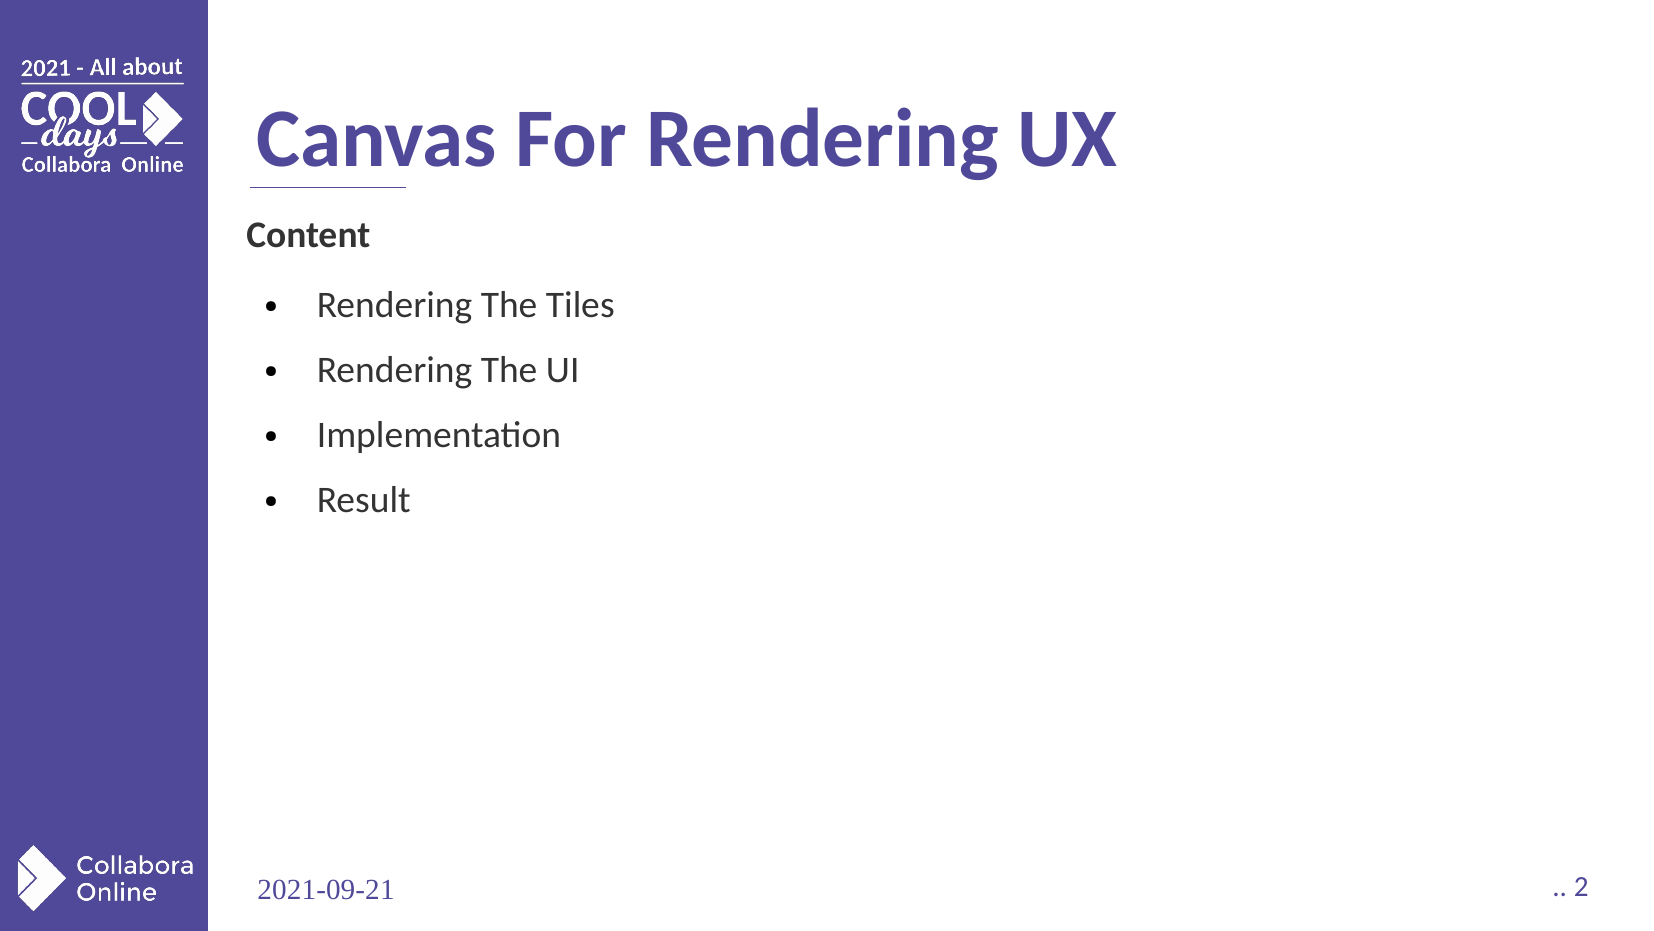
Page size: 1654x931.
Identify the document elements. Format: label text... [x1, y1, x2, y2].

picture [13, 840, 197, 916]
title Canvas For Rendering UX [256, 56, 1654, 188]
picture [21, 57, 184, 172]
list Content Rendering The Tiles Rendering The UI Implementation Result [246, 210, 1565, 832]
